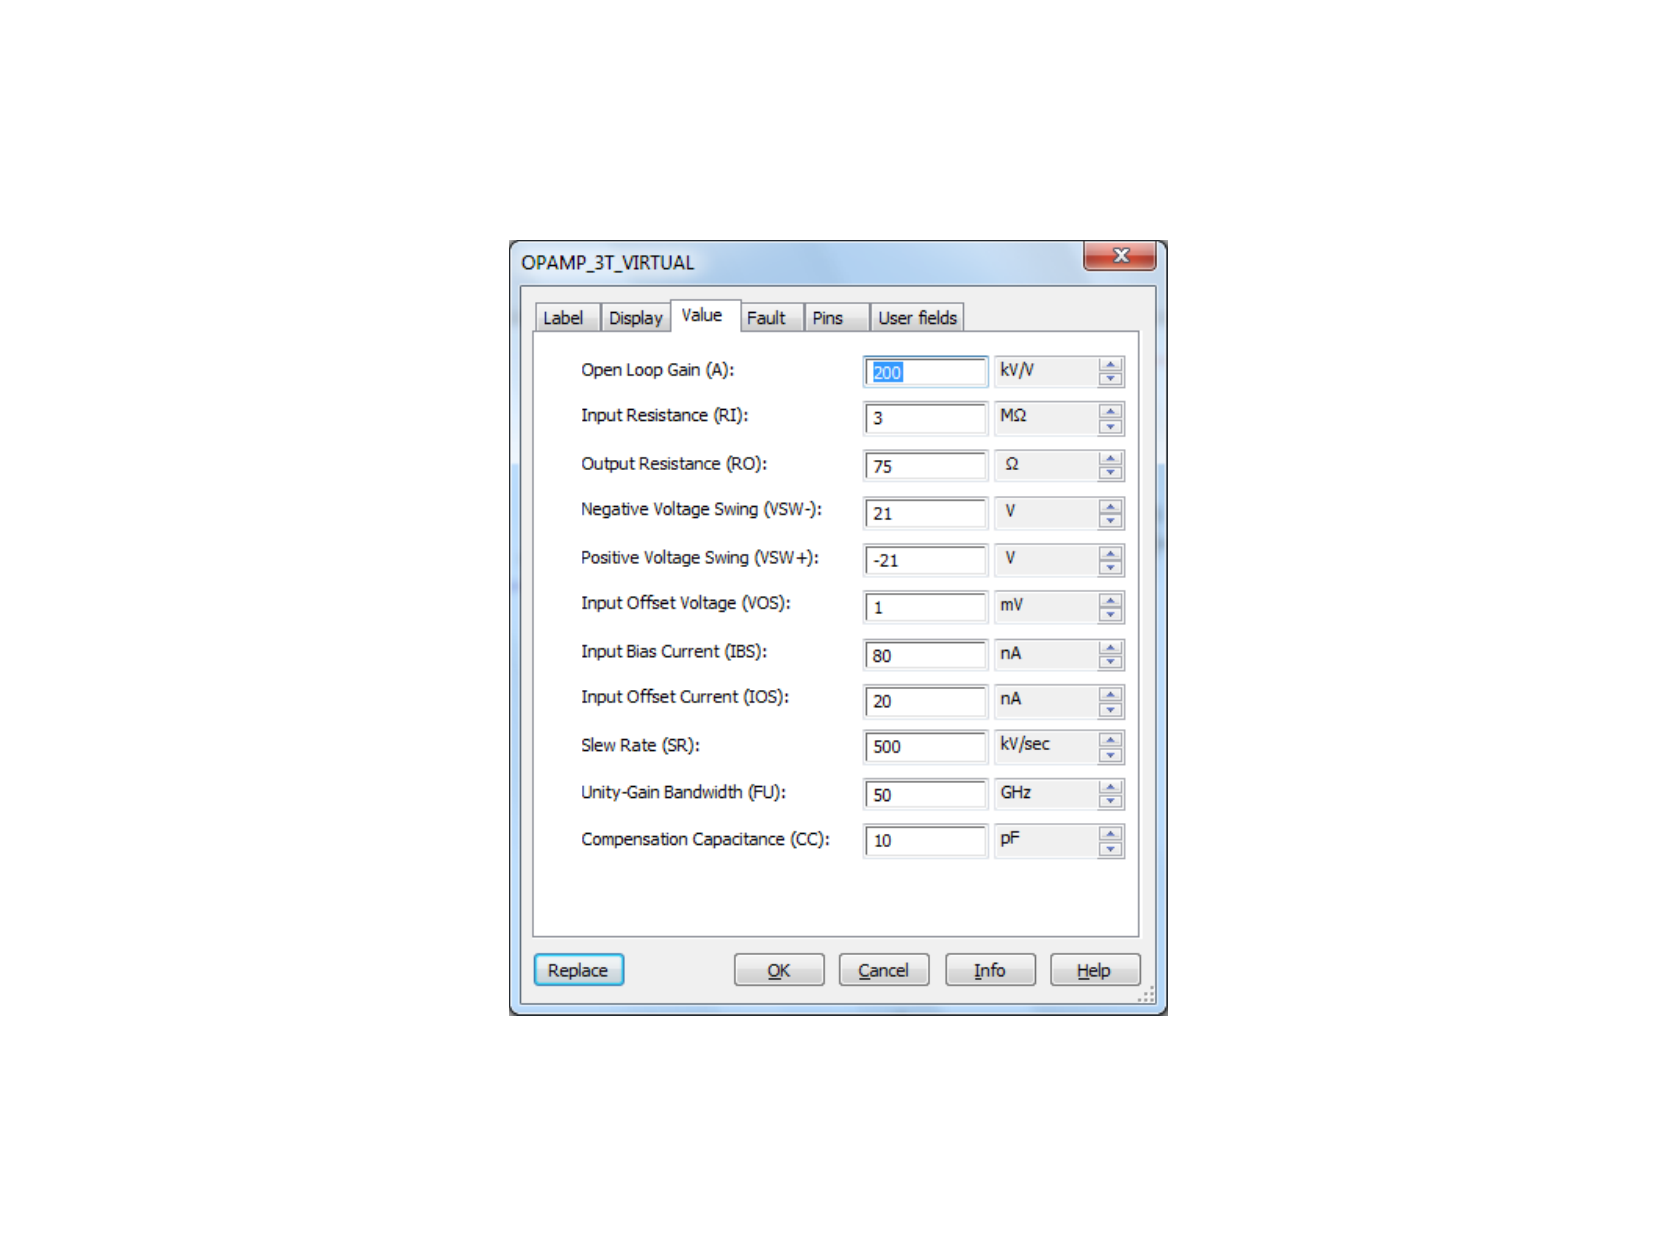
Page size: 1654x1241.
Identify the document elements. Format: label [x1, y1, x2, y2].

picture [509, 240, 1168, 1016]
